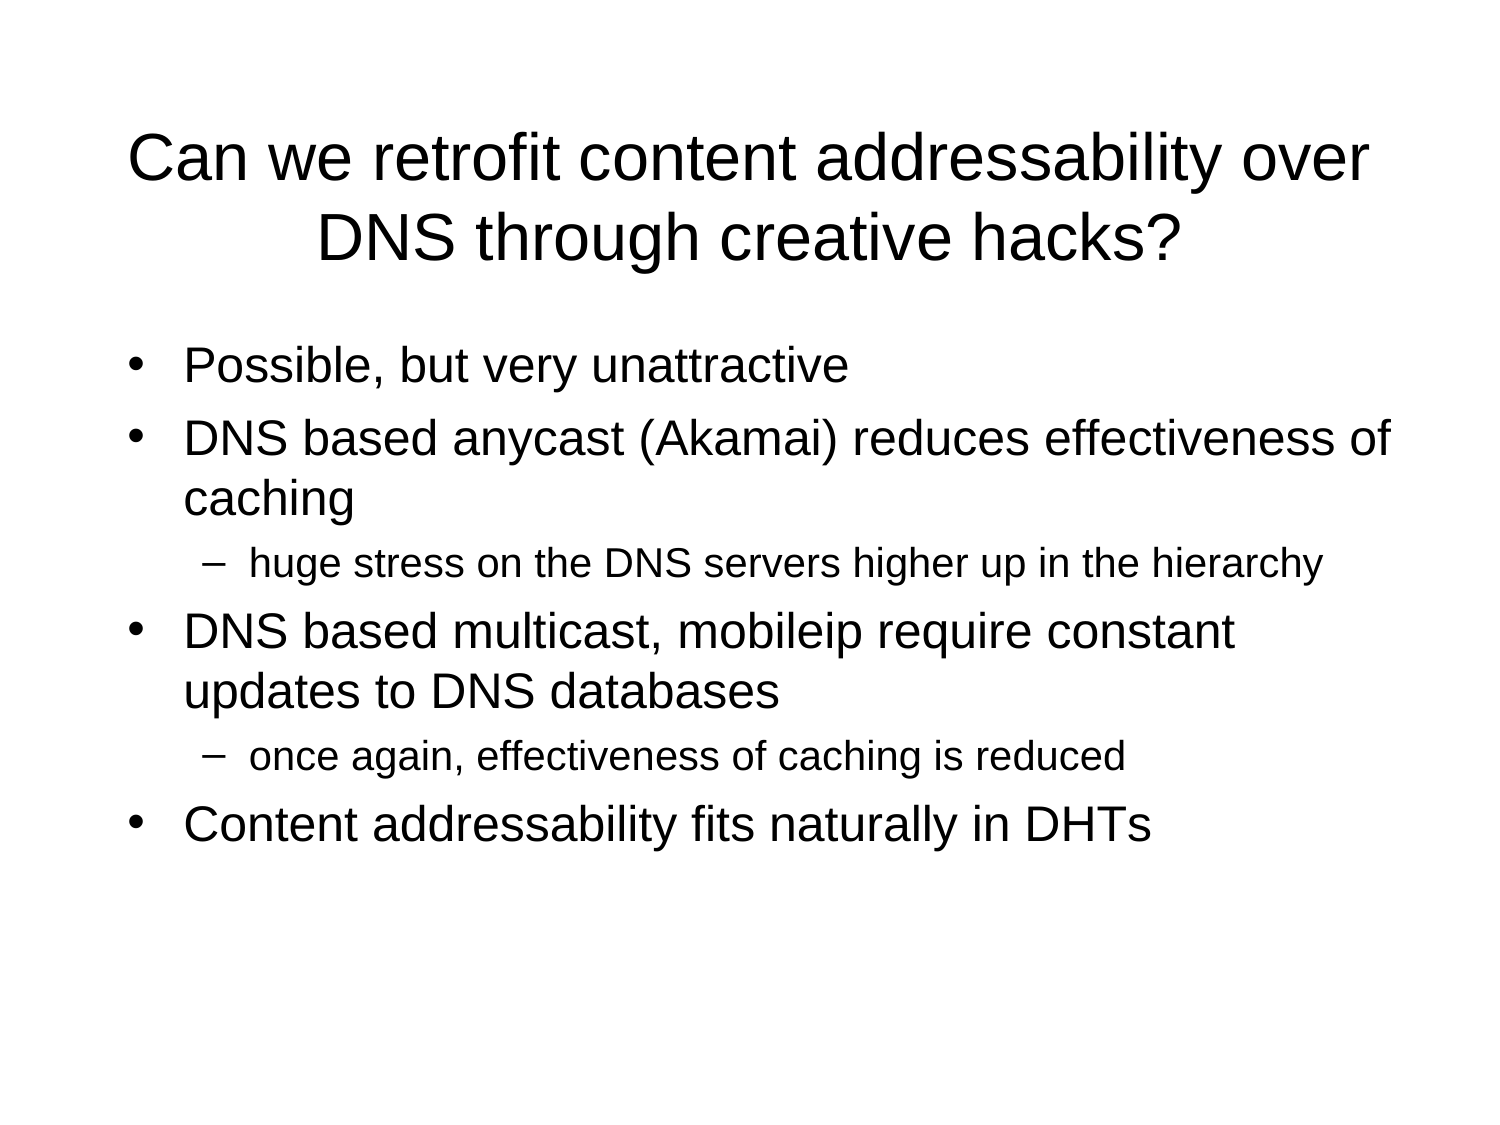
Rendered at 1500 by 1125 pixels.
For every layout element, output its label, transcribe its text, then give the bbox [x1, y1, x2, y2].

list Possible, but very unattractive DNS based anycast (Akamai) reduces effectiveness of caching huge stress on the DNS servers higher up in the hierarchy DNS based multicast, mobileip require constant updates to DNS databases once again, effectiveness of caching is reduced Content addressability fits naturally in DHTs [112, 324, 1438, 1000]
title Can we retrofit content addressability over DNS through creative hacks? [112, 99, 1388, 288]
